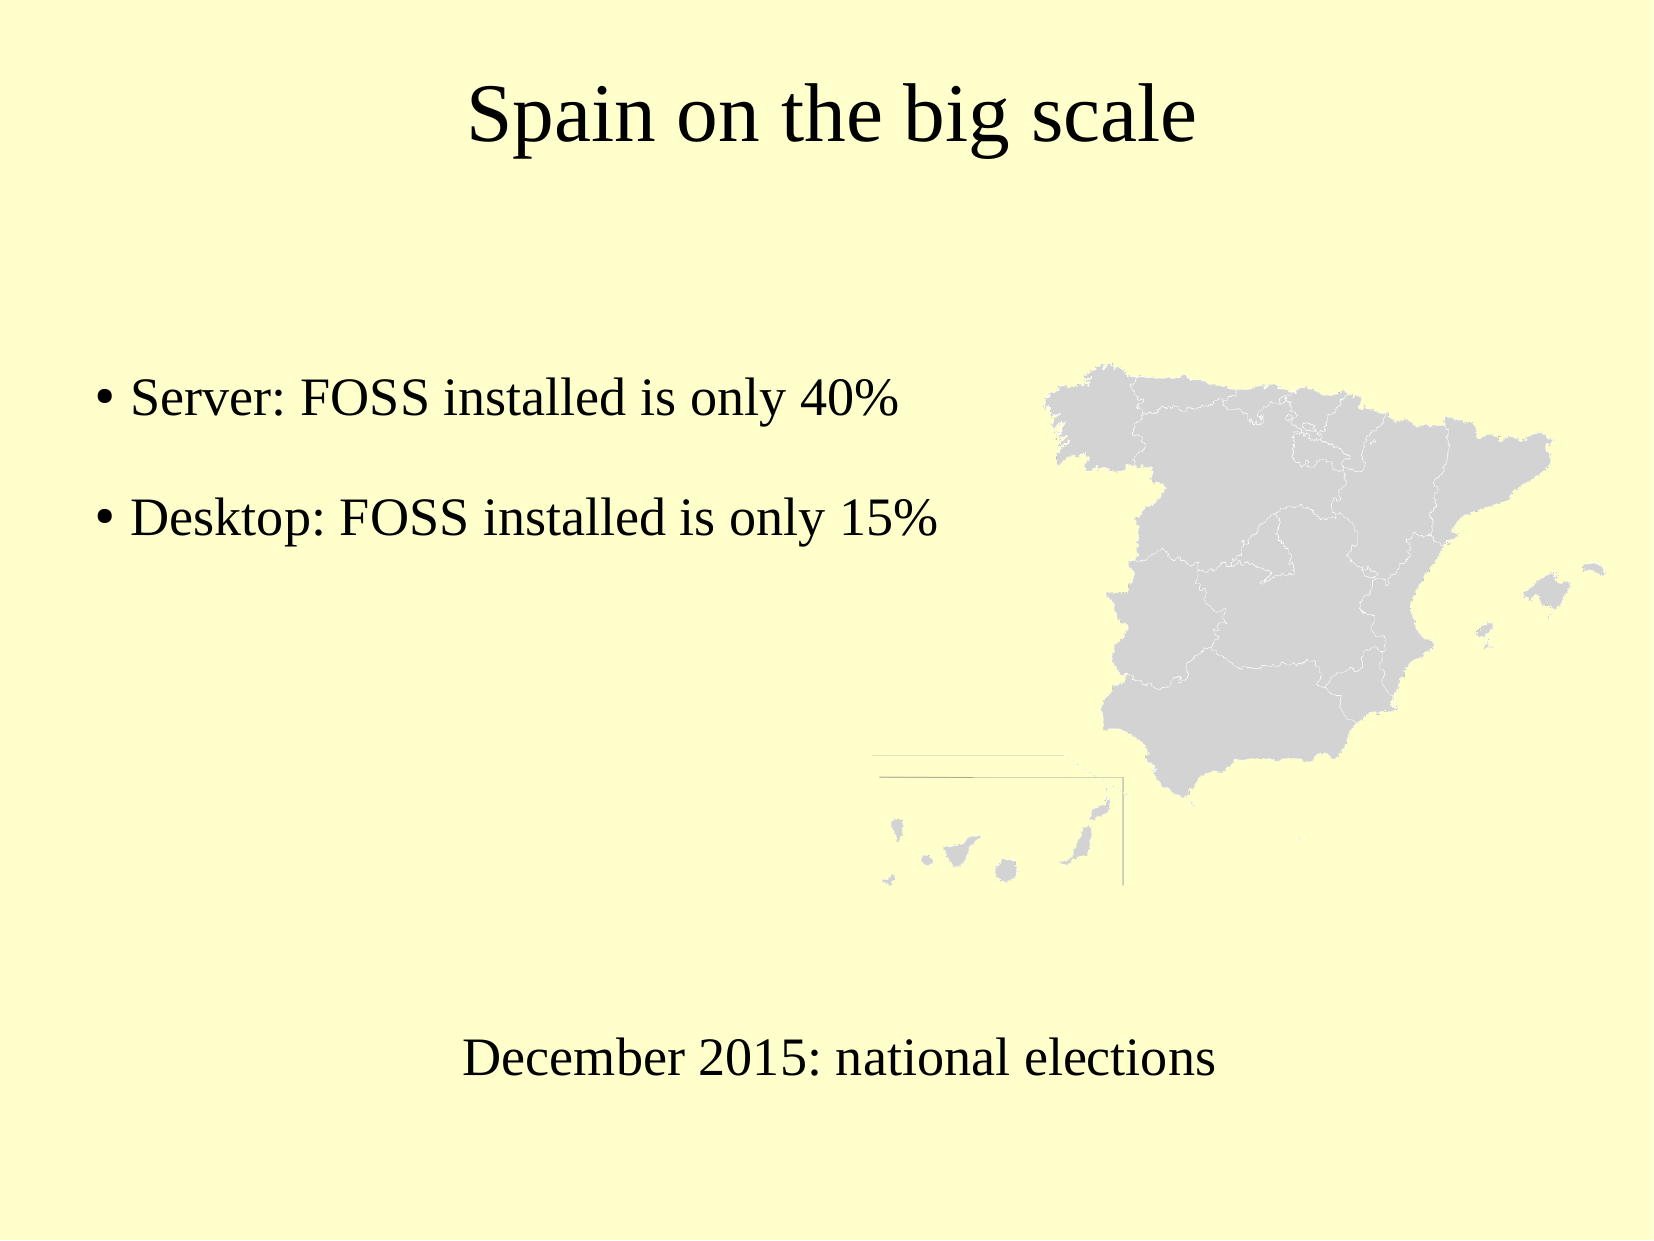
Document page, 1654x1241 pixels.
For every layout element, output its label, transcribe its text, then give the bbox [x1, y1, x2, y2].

text_box Spain on the big scale [195, 60, 1471, 168]
picture [872, 362, 1606, 886]
text_box December 2015: national elections [180, 1020, 1501, 1096]
text_box Server: FOSS installed is only 40% Desktop: FOSS installed is only 15% [45, 360, 1021, 751]
